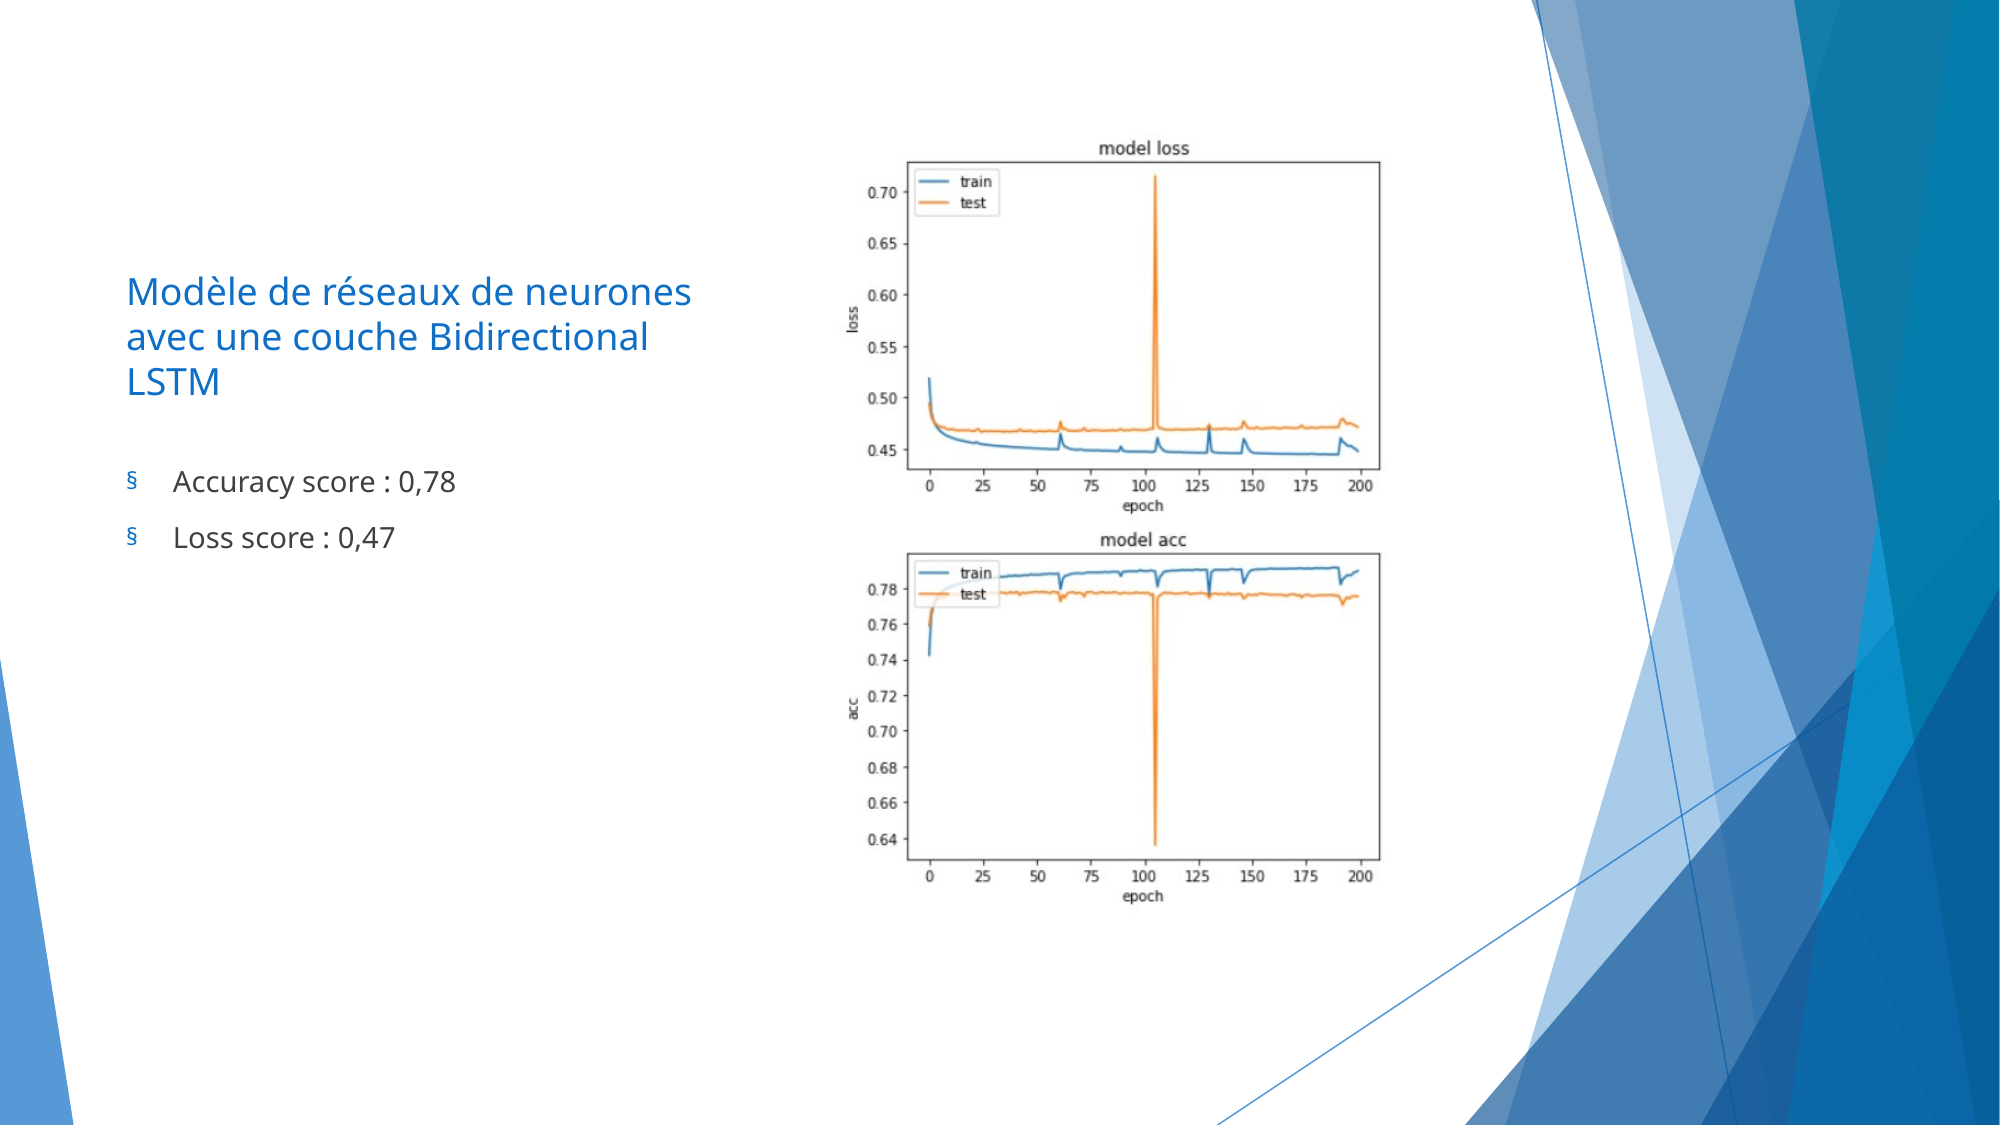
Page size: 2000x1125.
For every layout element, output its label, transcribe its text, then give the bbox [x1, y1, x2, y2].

picture [838, 122, 1464, 954]
list Accuracy score : 0,78 Loss score : 0,47 [111, 455, 744, 880]
title Modèle de réseaux de neurones avec une couche Bidirectional LSTM [111, 245, 744, 455]
